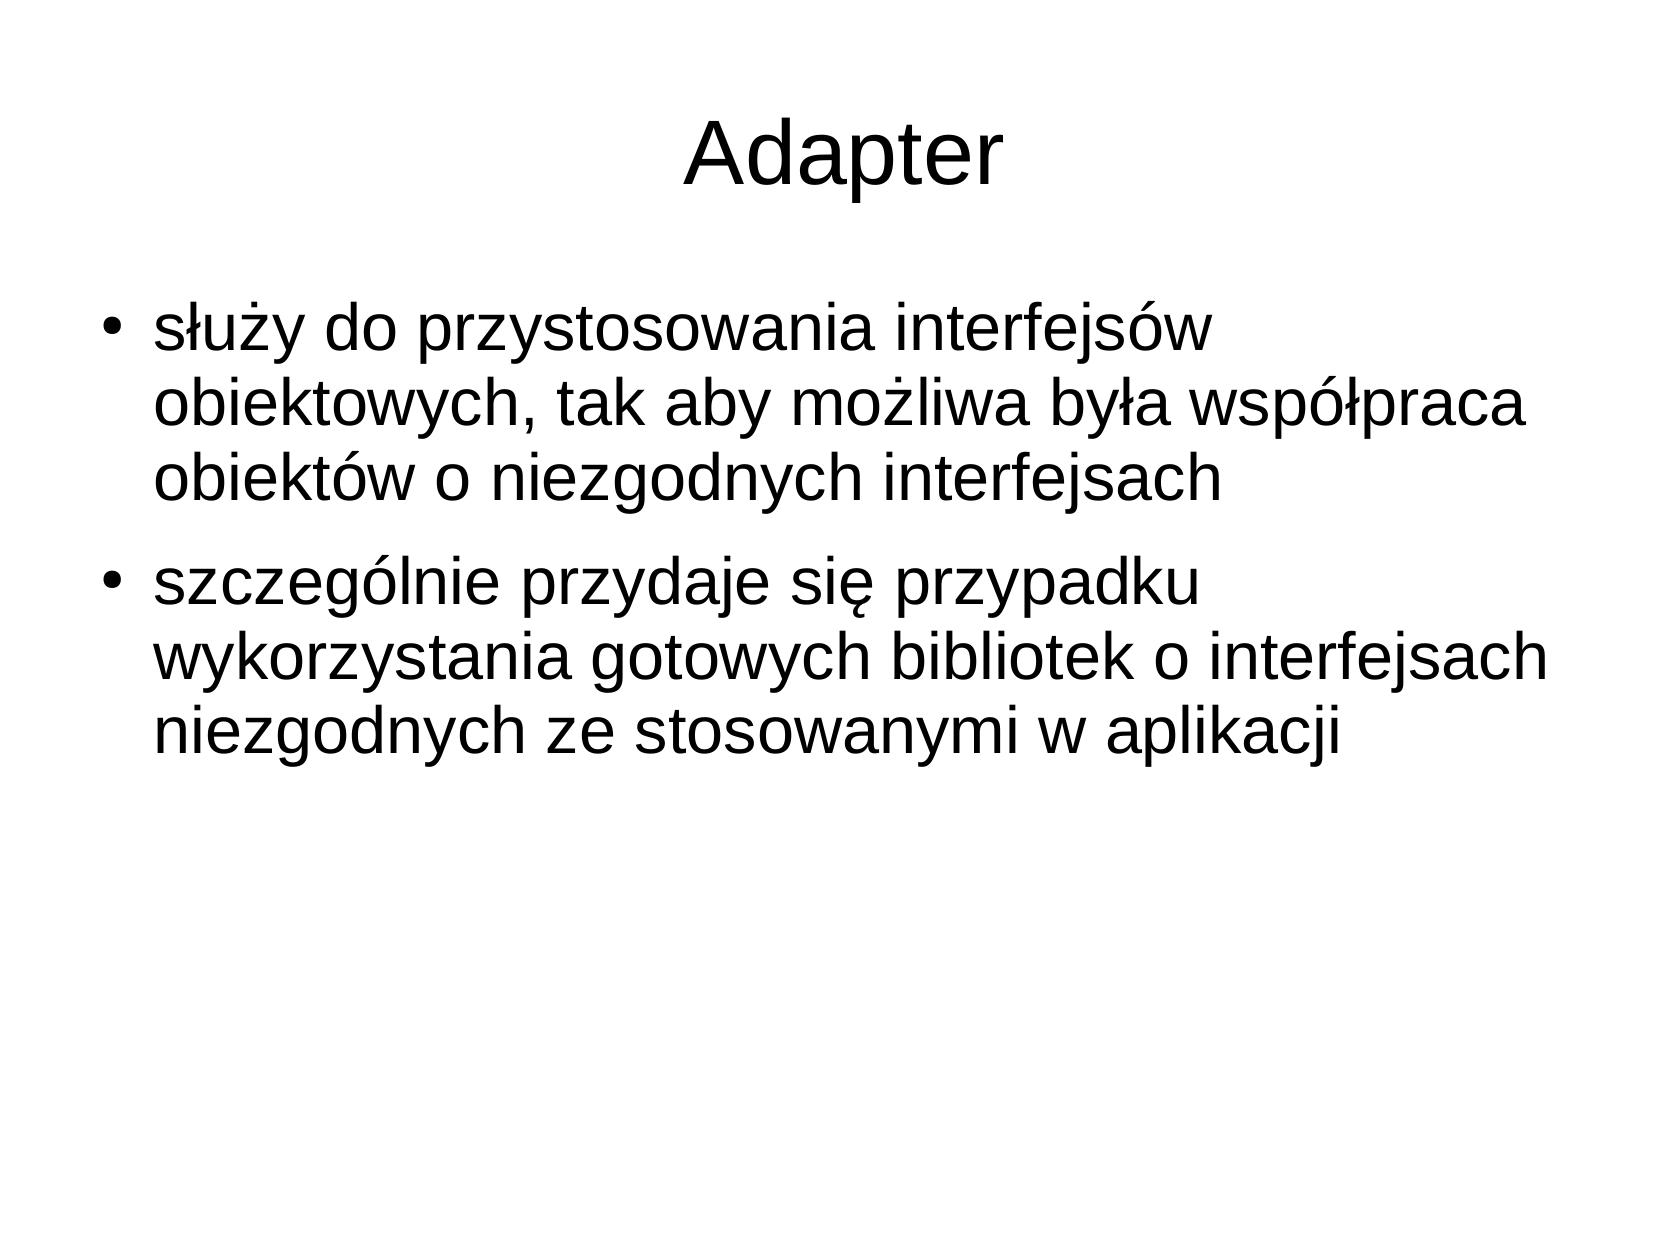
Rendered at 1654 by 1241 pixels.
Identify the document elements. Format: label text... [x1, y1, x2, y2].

title Adapter [82, 49, 1571, 257]
list służy do przystosowania interfejsów obiektowych, tak aby możliwa była współpraca obiektów o niezgodnych interfejsach szczególnie przydaje się przypadku wykorzystania gotowych bibliotek o interfejsach niezgodnych ze stosowanymi w aplikacji [82, 290, 1571, 1010]
